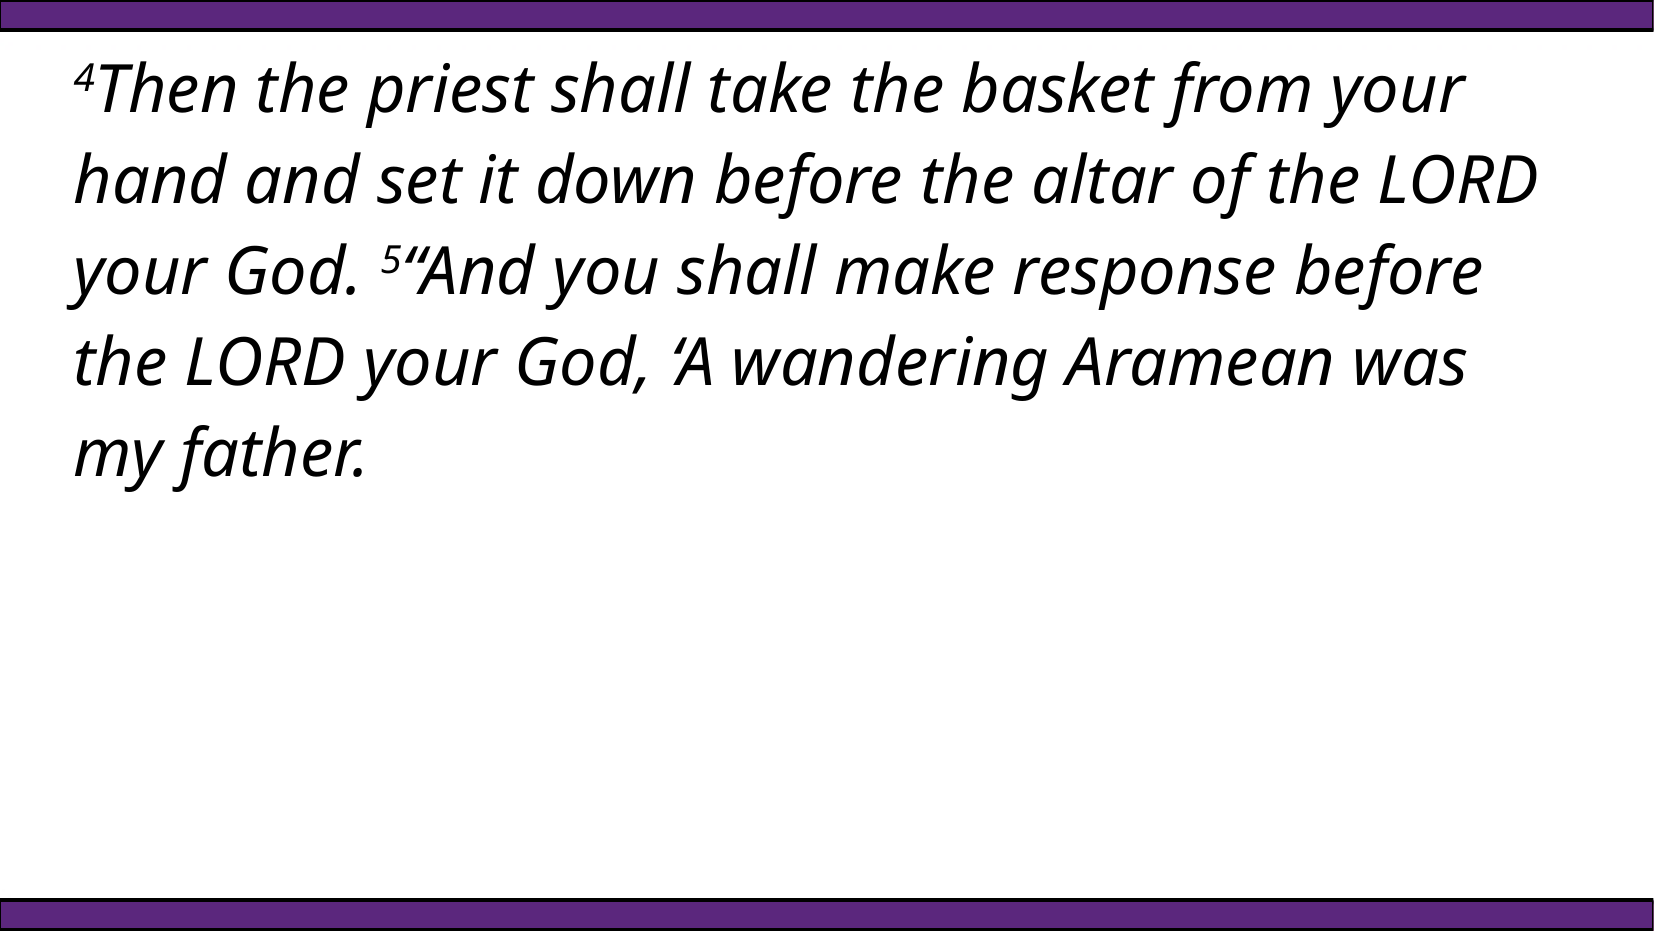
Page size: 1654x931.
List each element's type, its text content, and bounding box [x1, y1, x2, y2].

text_box [0, 0, 1654, 31]
text_box 4Then the priest shall take the basket from your hand and set it down before the altar of the LORD your God. 5“And you shall make response before the LORD your God, ‘A wandering Aramean was my father. [58, 34, 1589, 493]
picture [0, 31, 1654, 900]
text_box [0, 900, 1654, 931]
